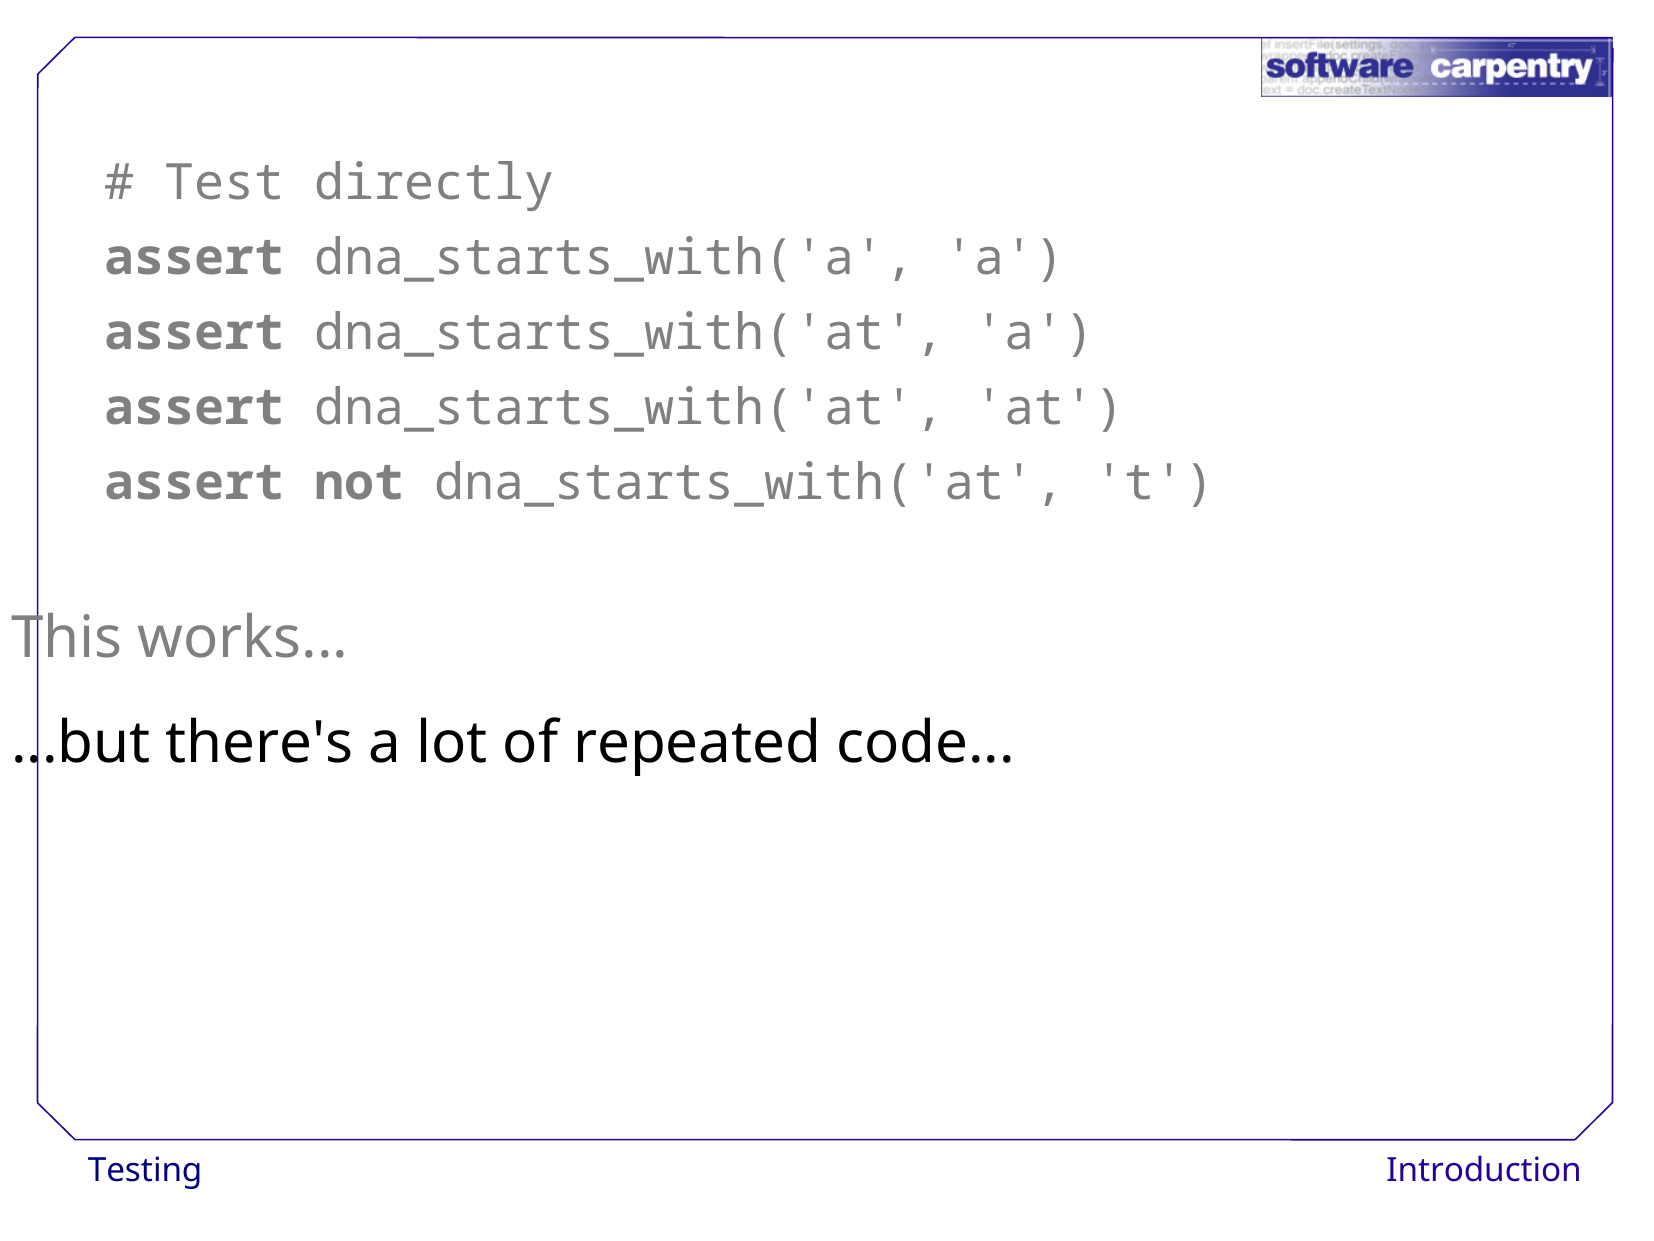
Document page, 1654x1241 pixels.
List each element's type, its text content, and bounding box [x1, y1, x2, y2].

text_box # Test directly assert dna_starts_with('a', 'a') assert dna_starts_with('at', 'a') assert dna_starts_with('at', 'at') assert not dna_starts_with('at', 't') [89, 126, 1512, 554]
text_box This works... ...but there's a lot of repeated code... [0, 556, 1180, 782]
picture [1261, 39, 1613, 97]
